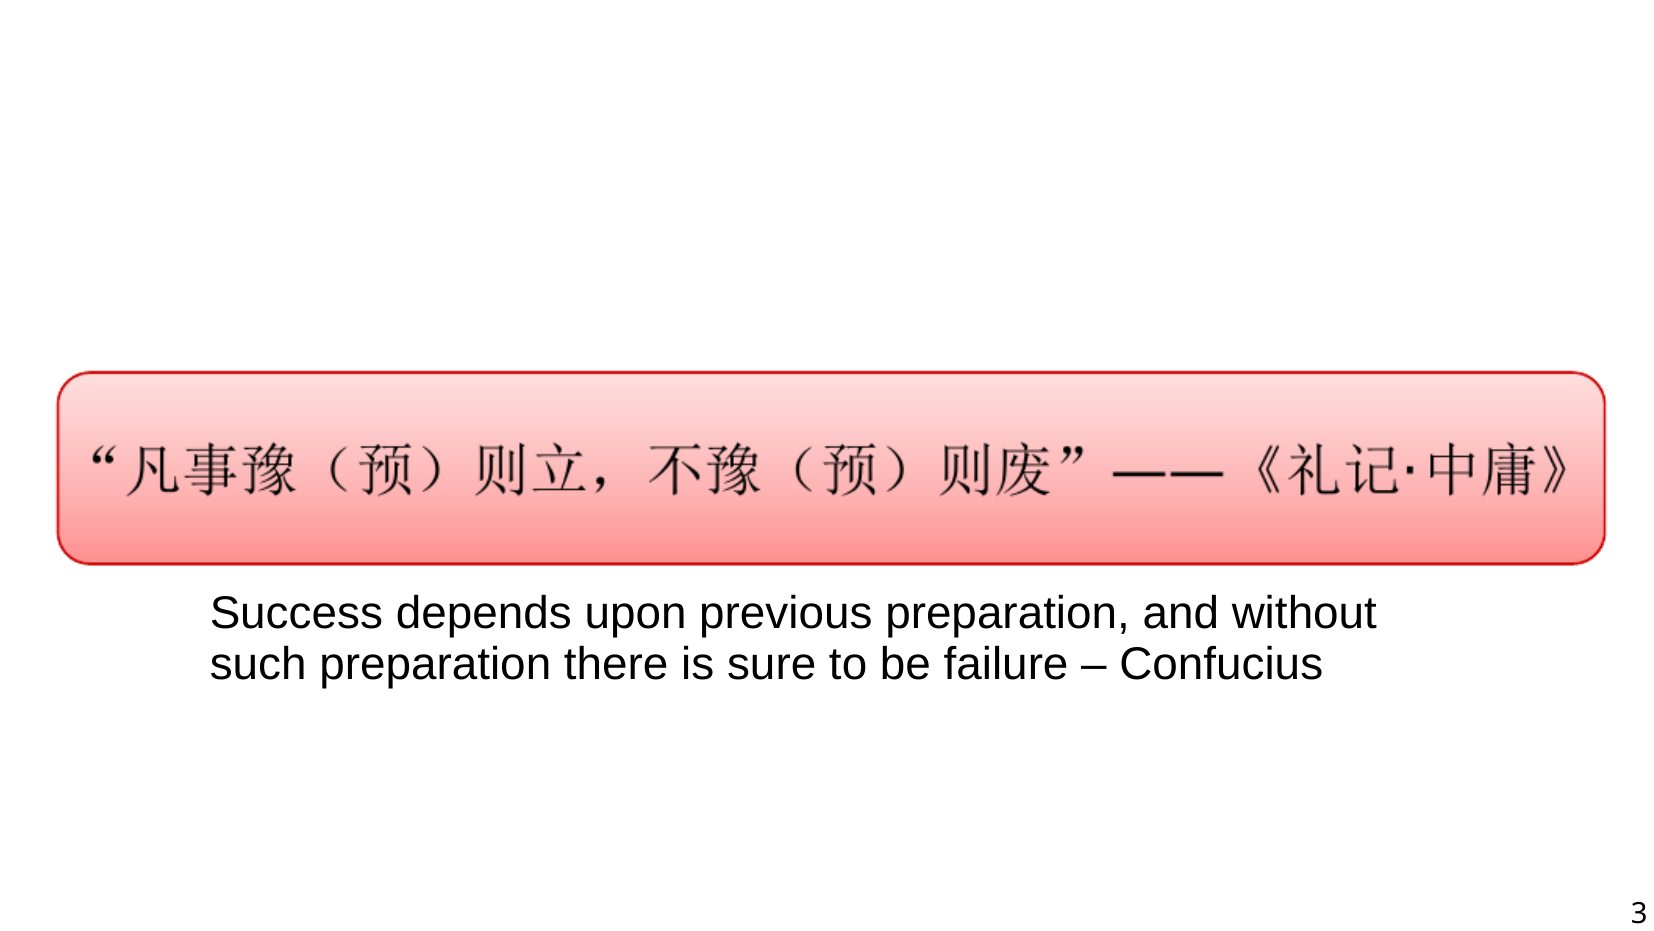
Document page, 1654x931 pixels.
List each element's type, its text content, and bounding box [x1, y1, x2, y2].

picture [37, 357, 1626, 580]
text_box Success depends upon previous preparation, and without such preparation there is sure to be failure – Confucius [195, 579, 1501, 697]
